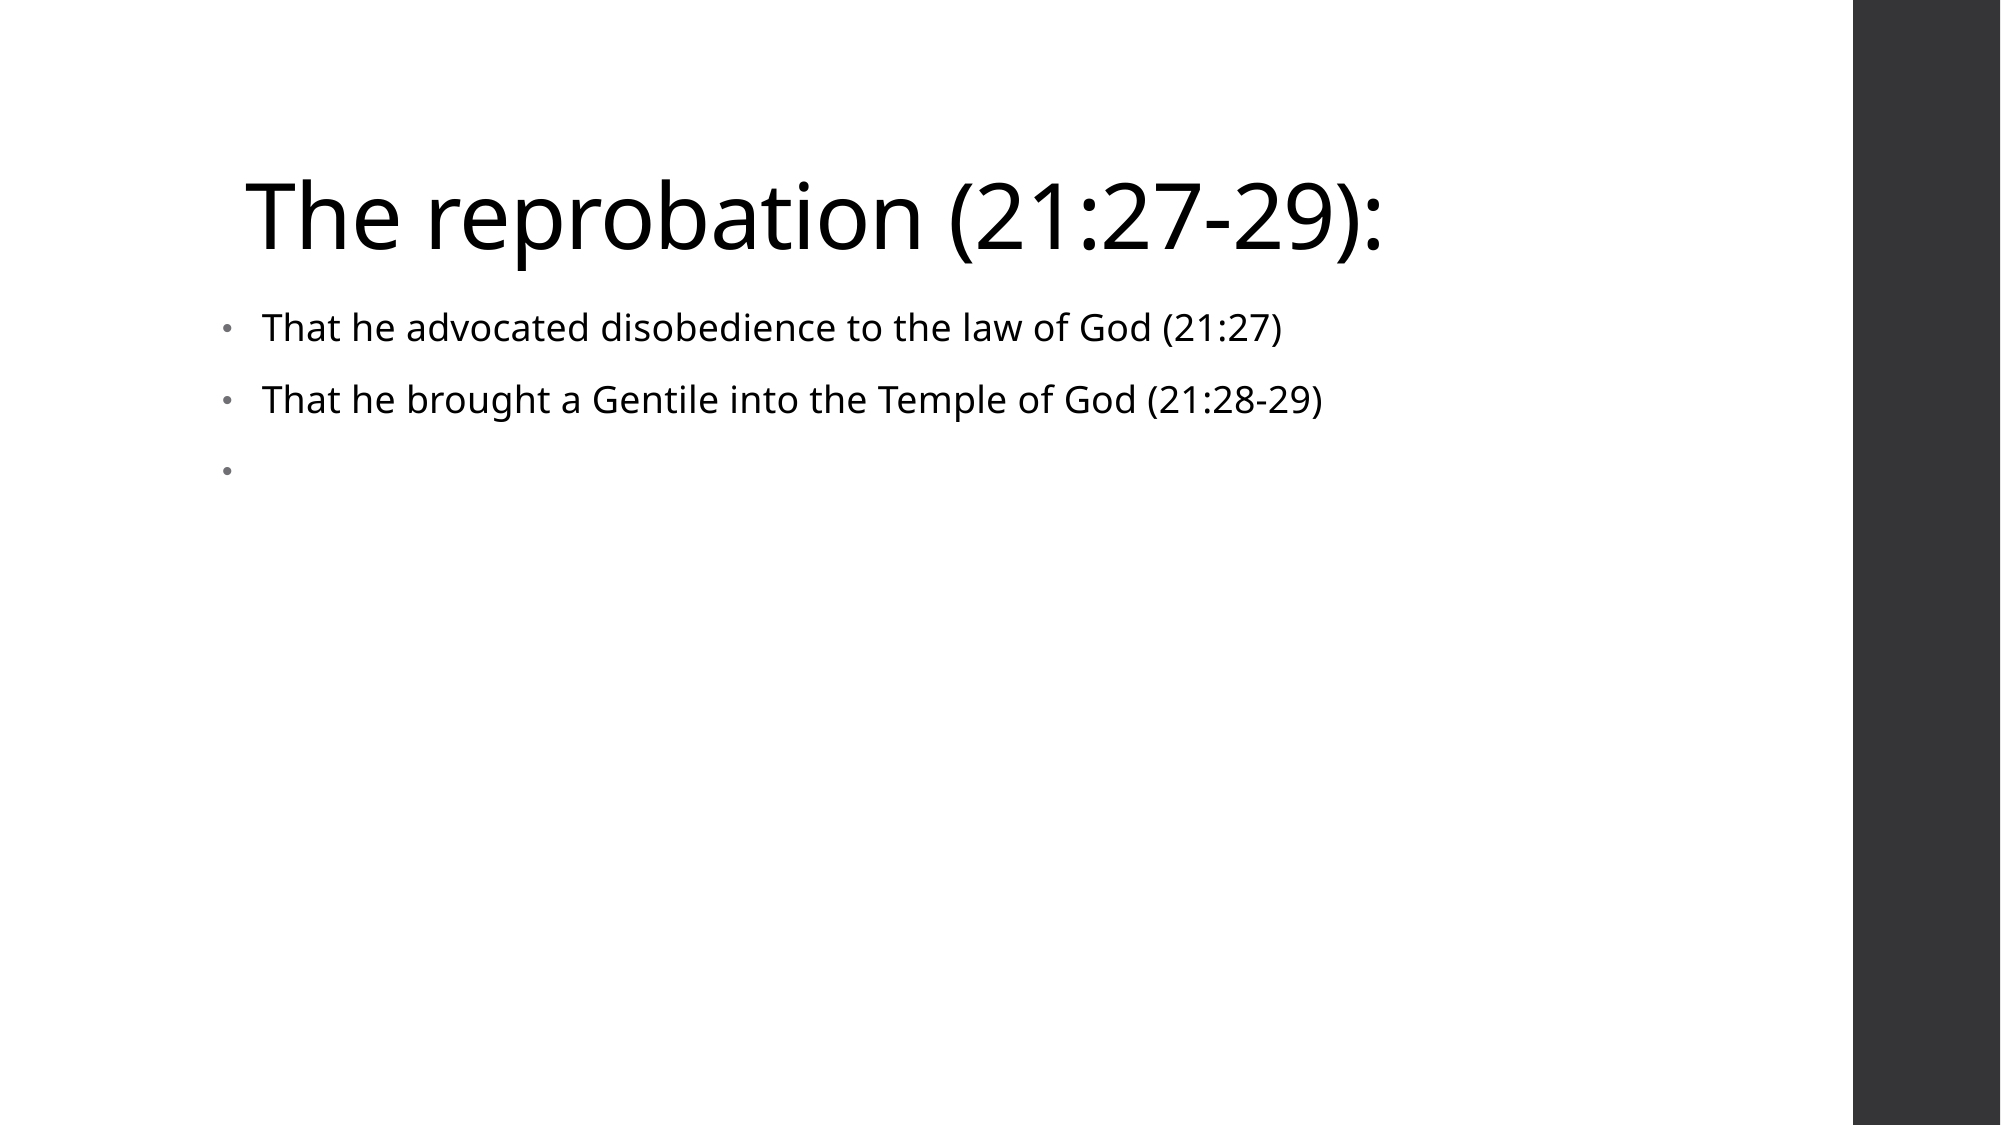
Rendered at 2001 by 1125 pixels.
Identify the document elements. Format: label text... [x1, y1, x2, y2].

title The reprobation (21:27-29): [206, 60, 1797, 278]
list That he advocated disobedience to the law of God (21:27) That he brought a Gentile into the Temple of God (21:28-29) [206, 299, 1617, 1014]
